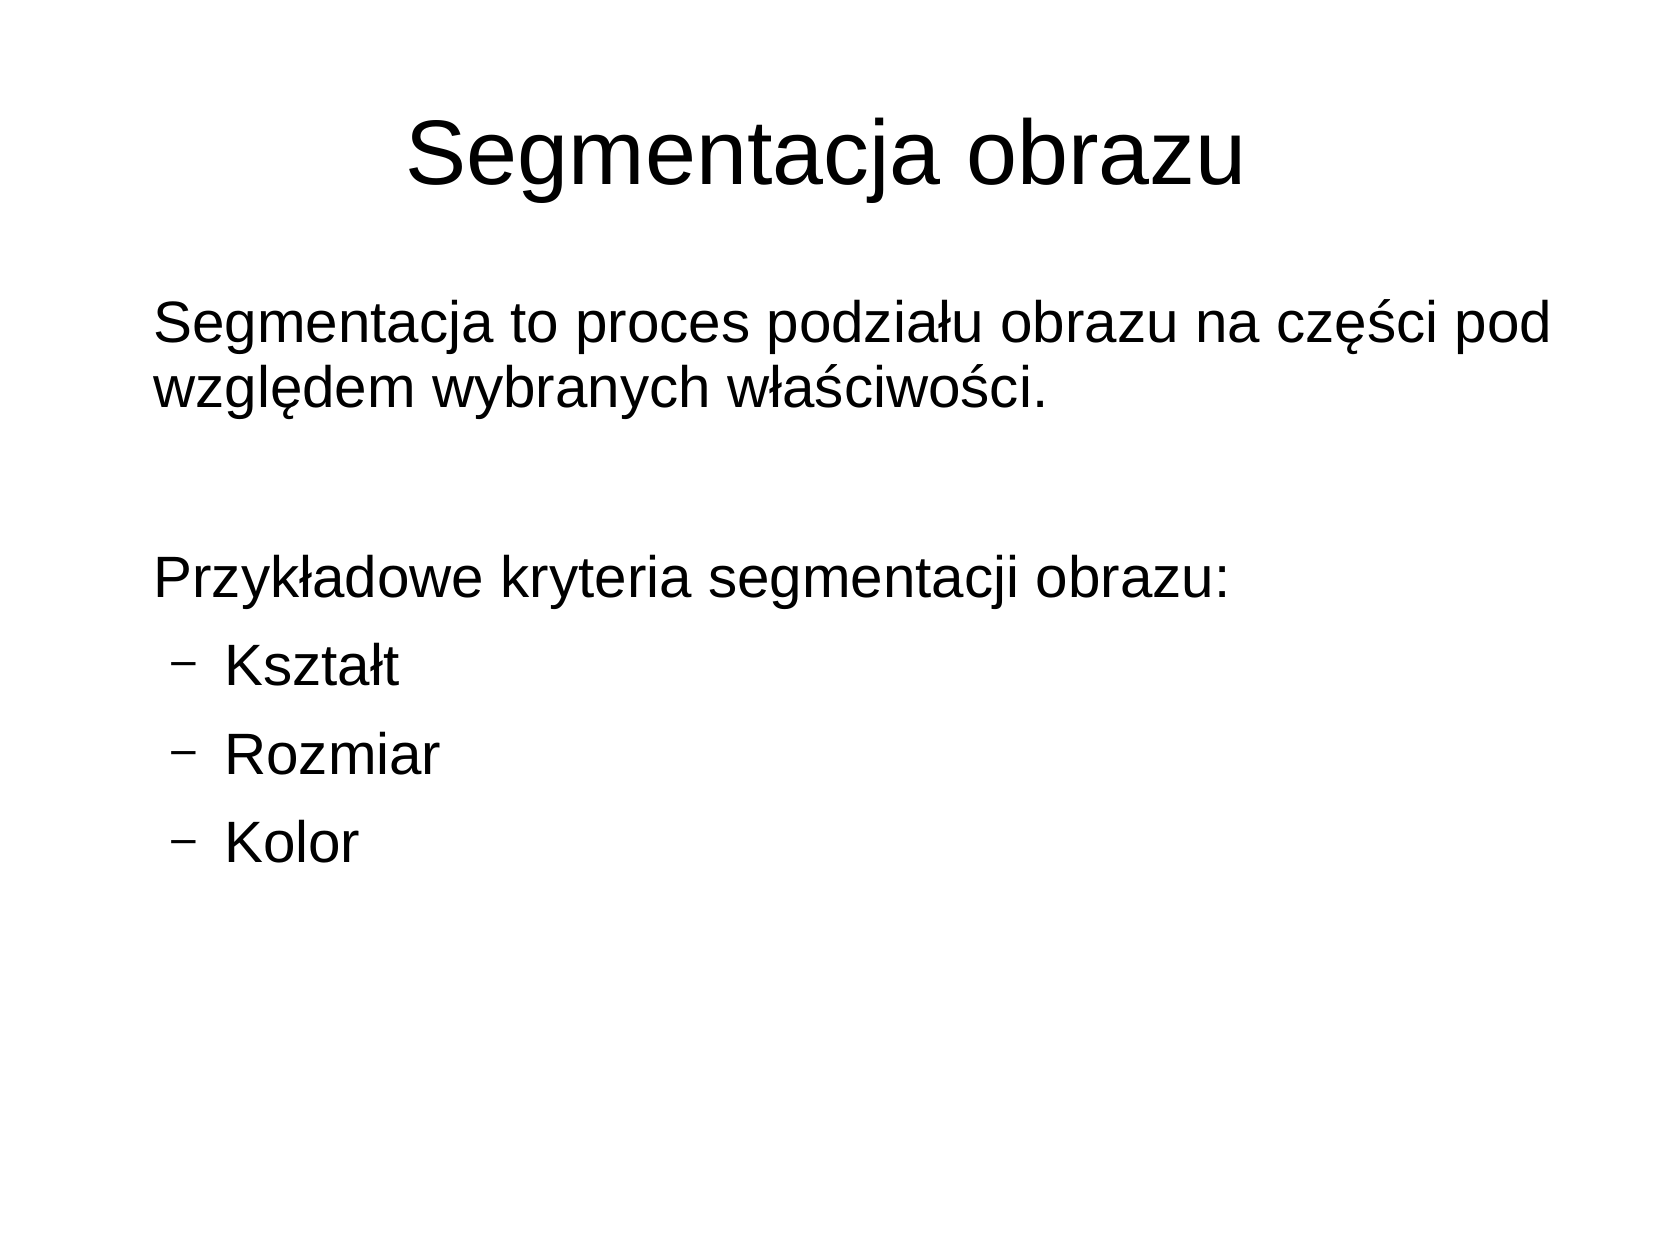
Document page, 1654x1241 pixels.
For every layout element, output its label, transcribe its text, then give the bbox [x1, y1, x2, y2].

list Segmentacja to proces podziału obrazu na części pod względem wybranych właściwości. Przykładowe kryteria segmentacji obrazu: Kształt Rozmiar Kolor [82, 290, 1571, 1010]
title Segmentacja obrazu [82, 49, 1571, 257]
